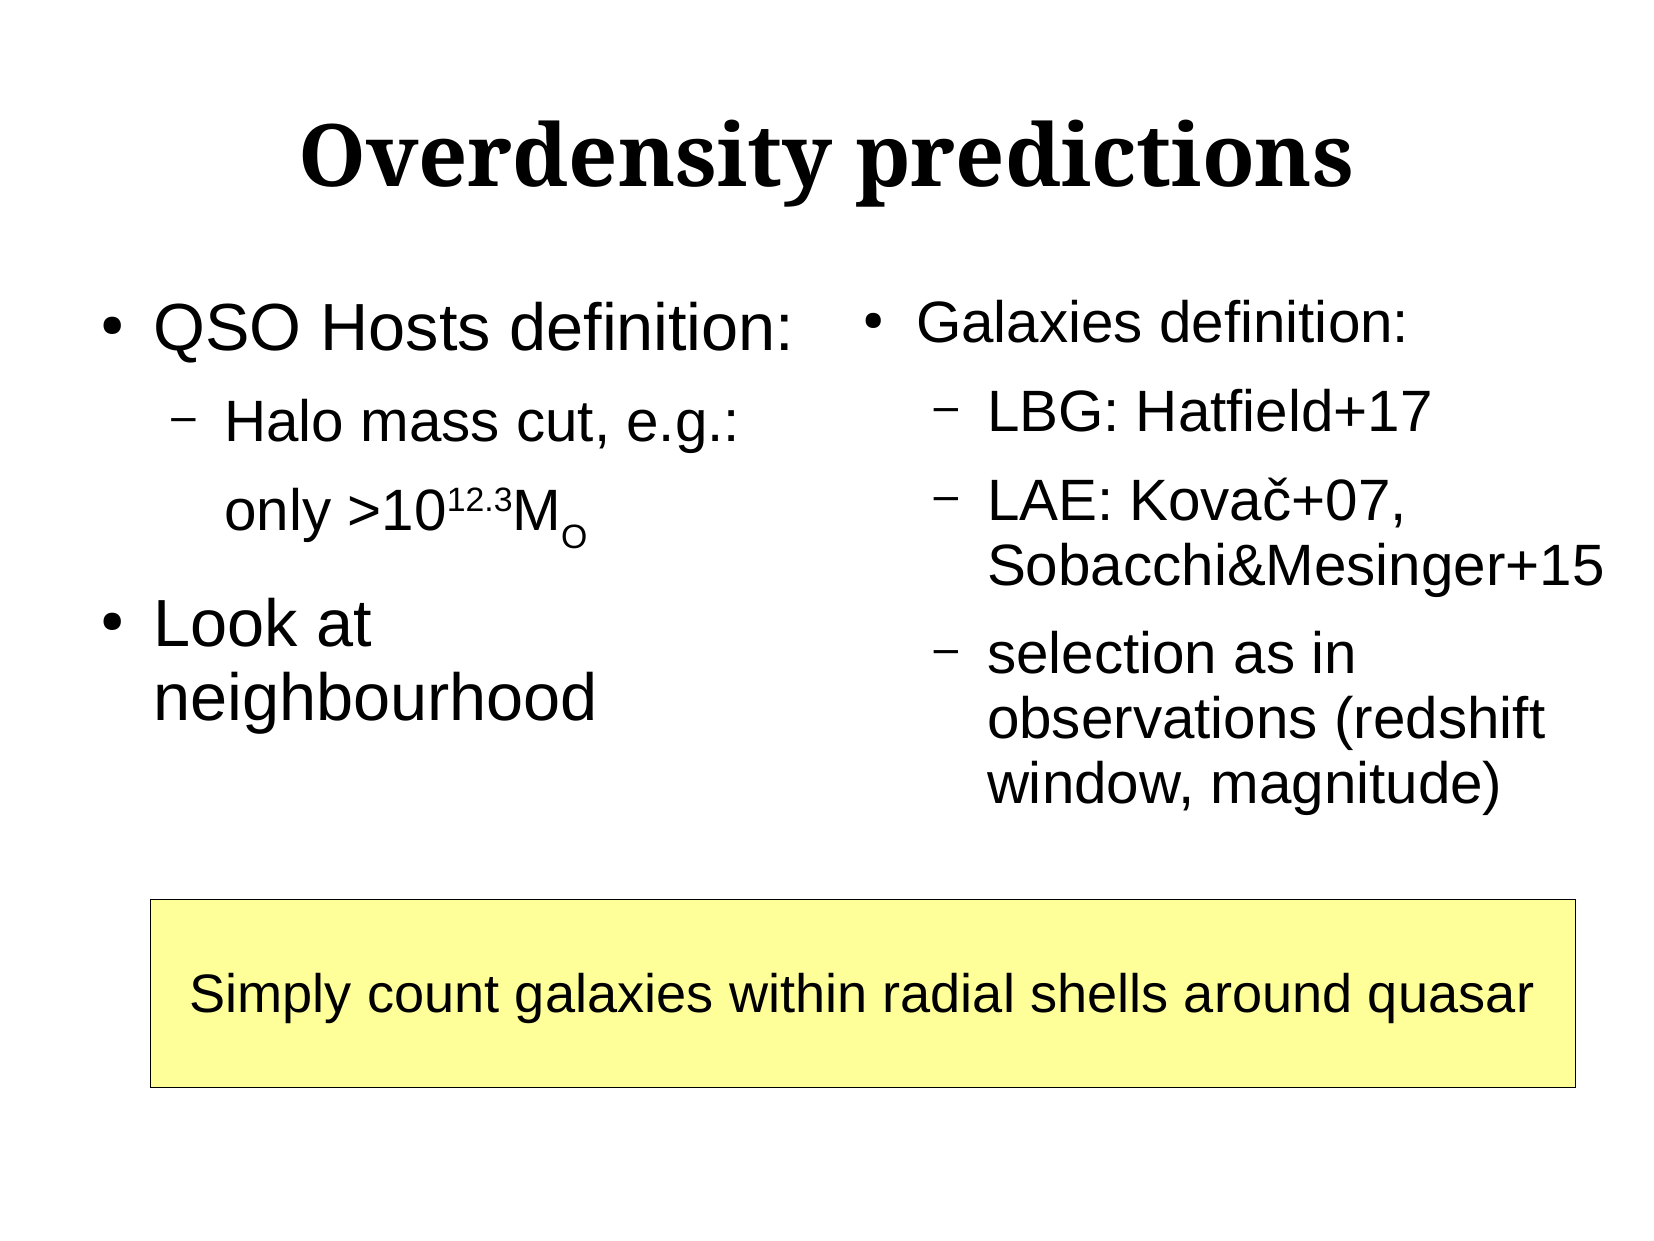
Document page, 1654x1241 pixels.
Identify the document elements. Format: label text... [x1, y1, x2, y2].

list QSO Hosts definition: Halo mass cut, e.g.: only >1012.3MO Look at neighbourhood [82, 290, 809, 1010]
list Galaxies definition: LBG: Hatfield+17 LAE: Kovač+07, Sobacchi&Mesinger+15 selection as in observations (redshift window, magnitude) [845, 290, 1613, 1010]
title Overdensity predictions [82, 49, 1571, 257]
text_box Simply count galaxies within radial shells around quasar [150, 899, 1576, 1088]
